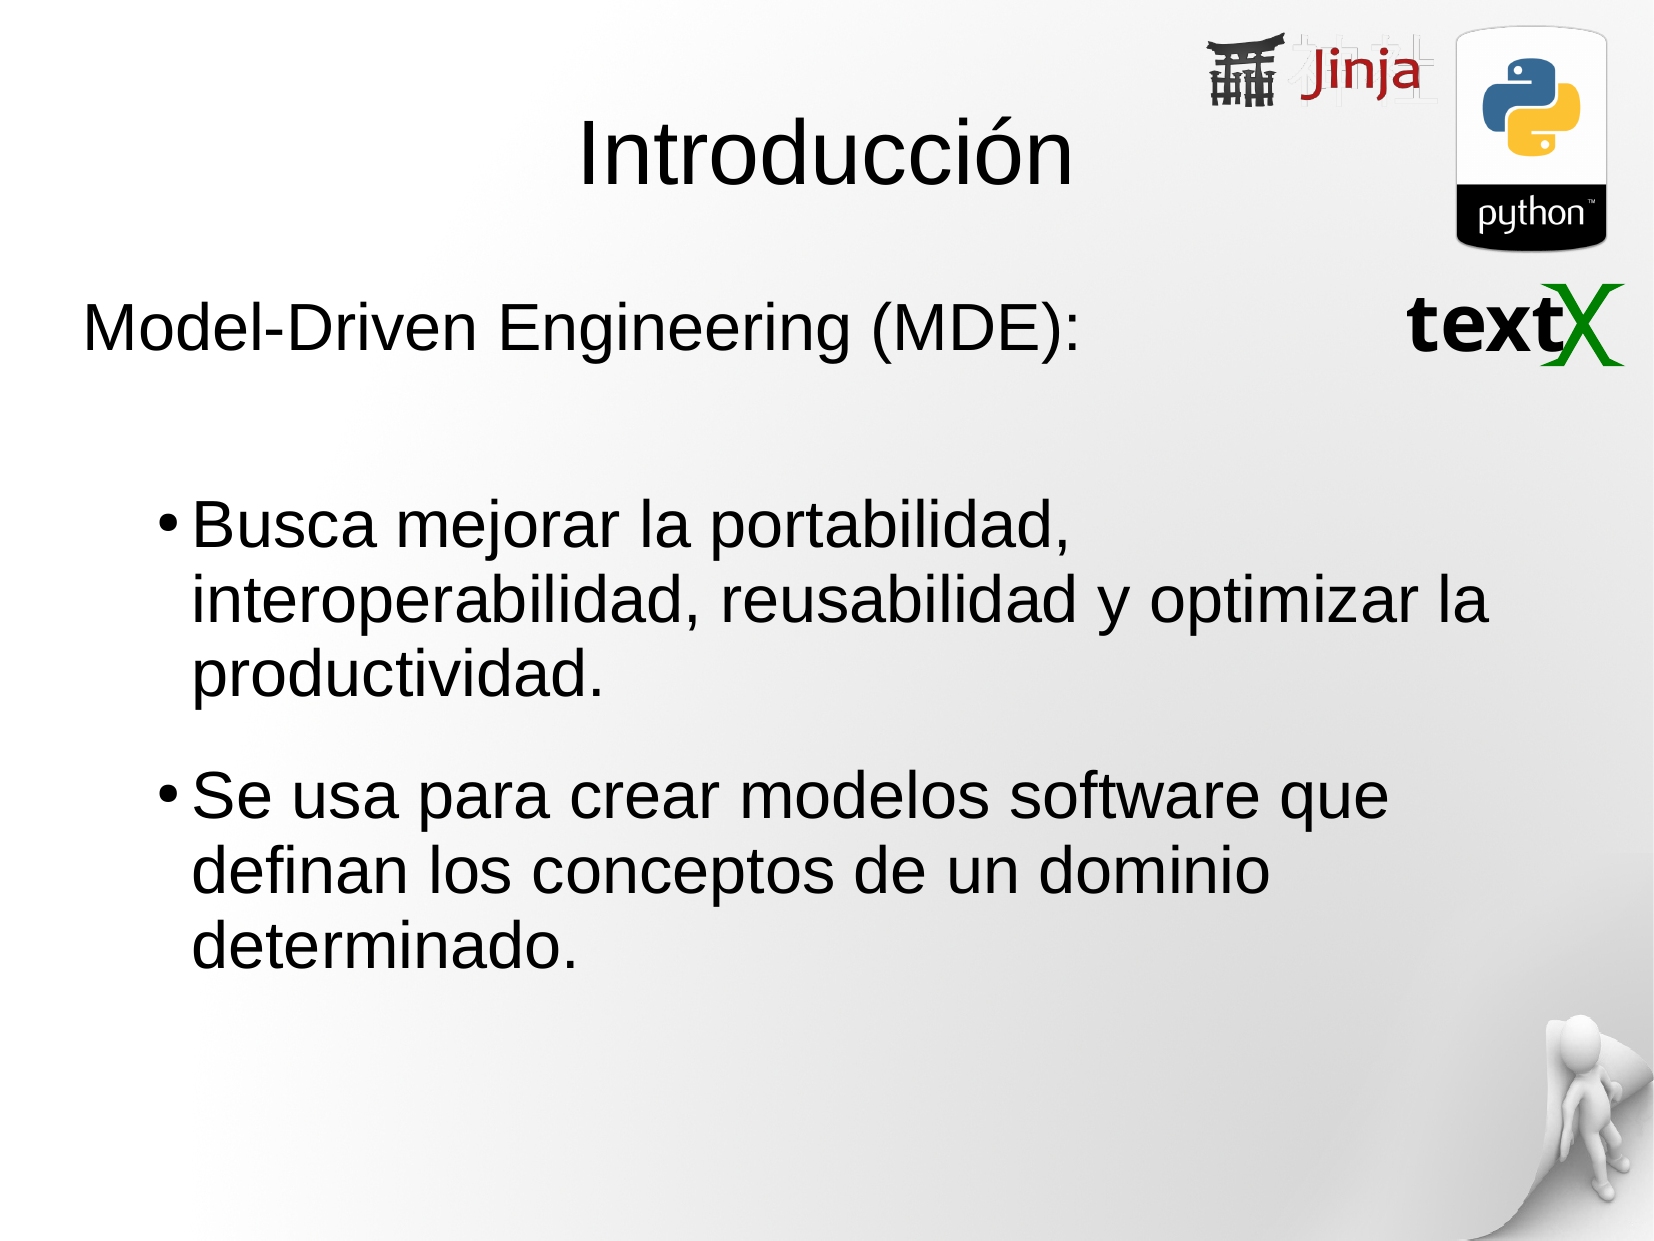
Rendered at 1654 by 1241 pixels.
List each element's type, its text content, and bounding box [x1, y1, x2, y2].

title Introducción [82, 49, 1571, 257]
subtitle Model-Driven Engineering (MDE): Busca mejorar la portabilidad, interoperabilidad, reusabilidad y optimizar la productividad. Se usa para crear modelos software que definan los conceptos de un dominio determinado. [82, 290, 1571, 1010]
picture [0, 0, 1654, 1241]
